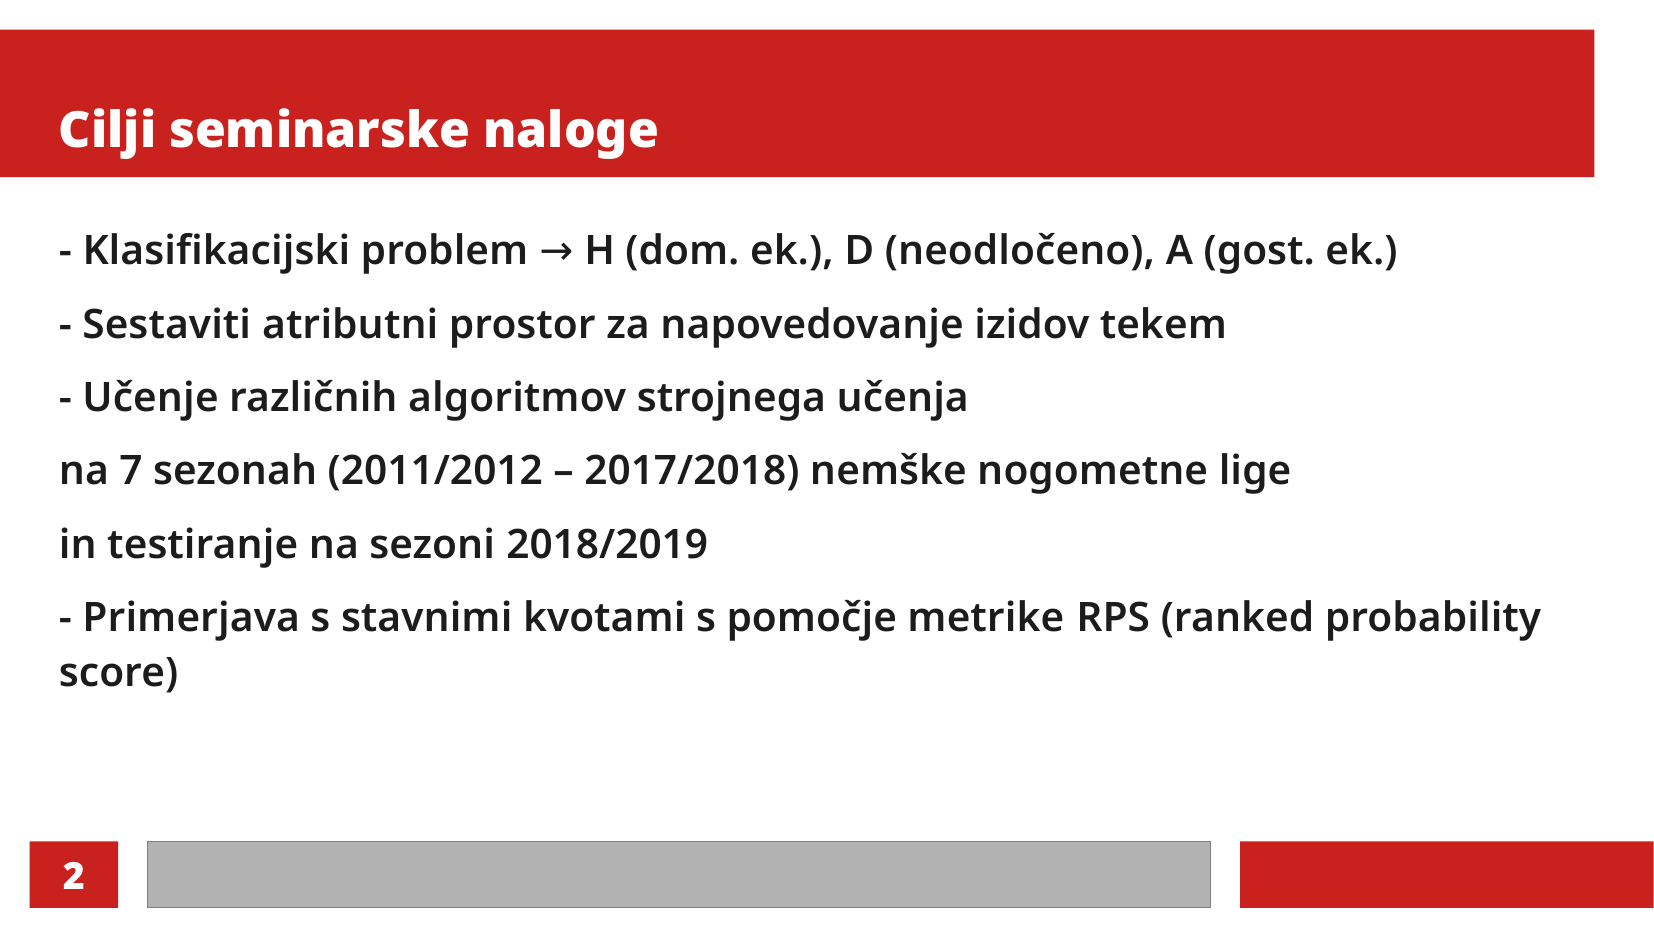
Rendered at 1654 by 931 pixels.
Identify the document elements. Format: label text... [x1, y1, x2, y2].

list - Klasifikacijski problem → H (dom. ek.), D (neodločeno), A (gost. ek.) - Sestaviti atributni prostor za napovedovanje izidov tekem - Učenje različnih algoritmov strojnega učenja na 7 sezonah (2011/2012 – 2017/2018) nemške nogometne lige in testiranje na sezoni 2018/2019 - Primerjava s stavnimi kvotami s pomočje metrike RPS (ranked probability score) [59, 221, 1565, 798]
title Cilji seminarske naloge [59, 44, 1595, 163]
